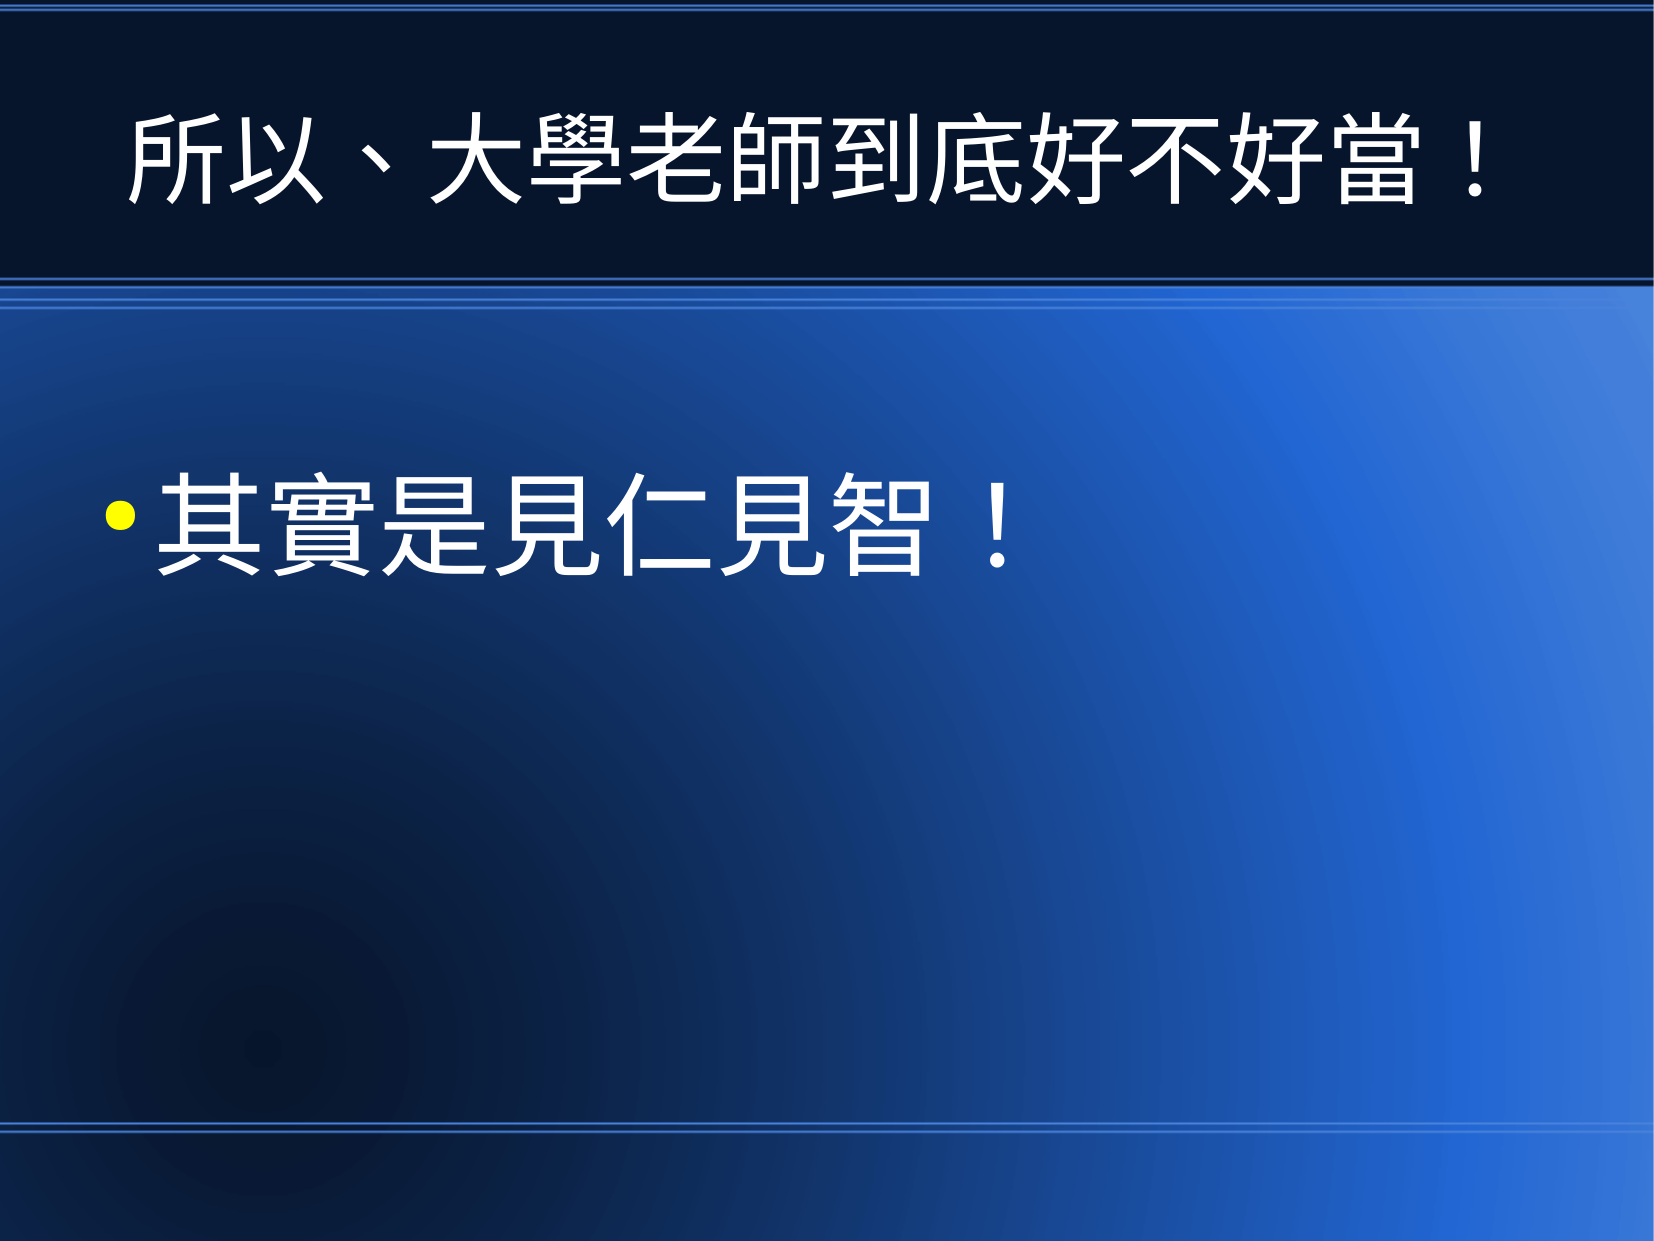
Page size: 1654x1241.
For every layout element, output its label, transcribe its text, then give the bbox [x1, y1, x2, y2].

list 其實是見仁見智！ [82, 355, 1571, 1241]
title 所以、大學老師到底好不好當！ [82, 49, 1571, 257]
picture [0, 0, 1654, 1241]
